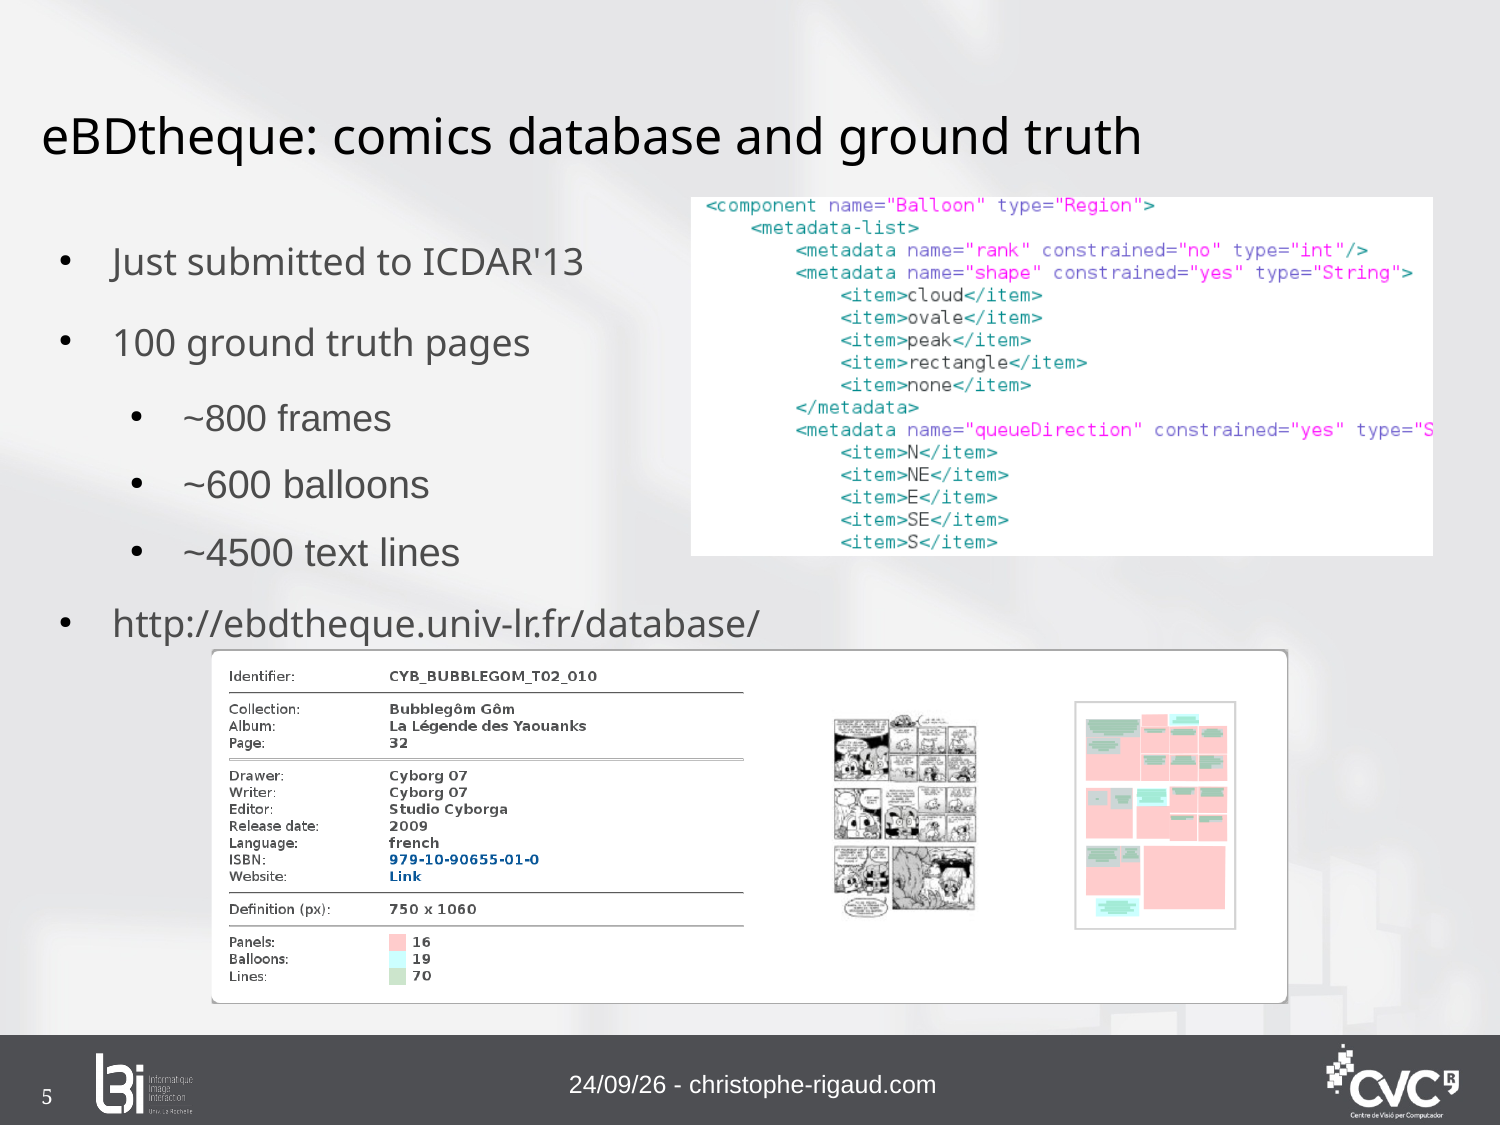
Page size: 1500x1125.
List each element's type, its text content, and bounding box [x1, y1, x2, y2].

list Just submitted to ICDAR'13 100 ground truth pages ~800 frames ~600 balloons ~4500 text lines http://ebdtheque.univ-lr.fr/database/ [41, 235, 1459, 1004]
picture [0, 0, 1500, 1125]
title eBDtheque: comics database and ground truth [41, 41, 1459, 229]
text_box 01/03/13 - christophe-rigaud.com [219, 1063, 1447, 1106]
